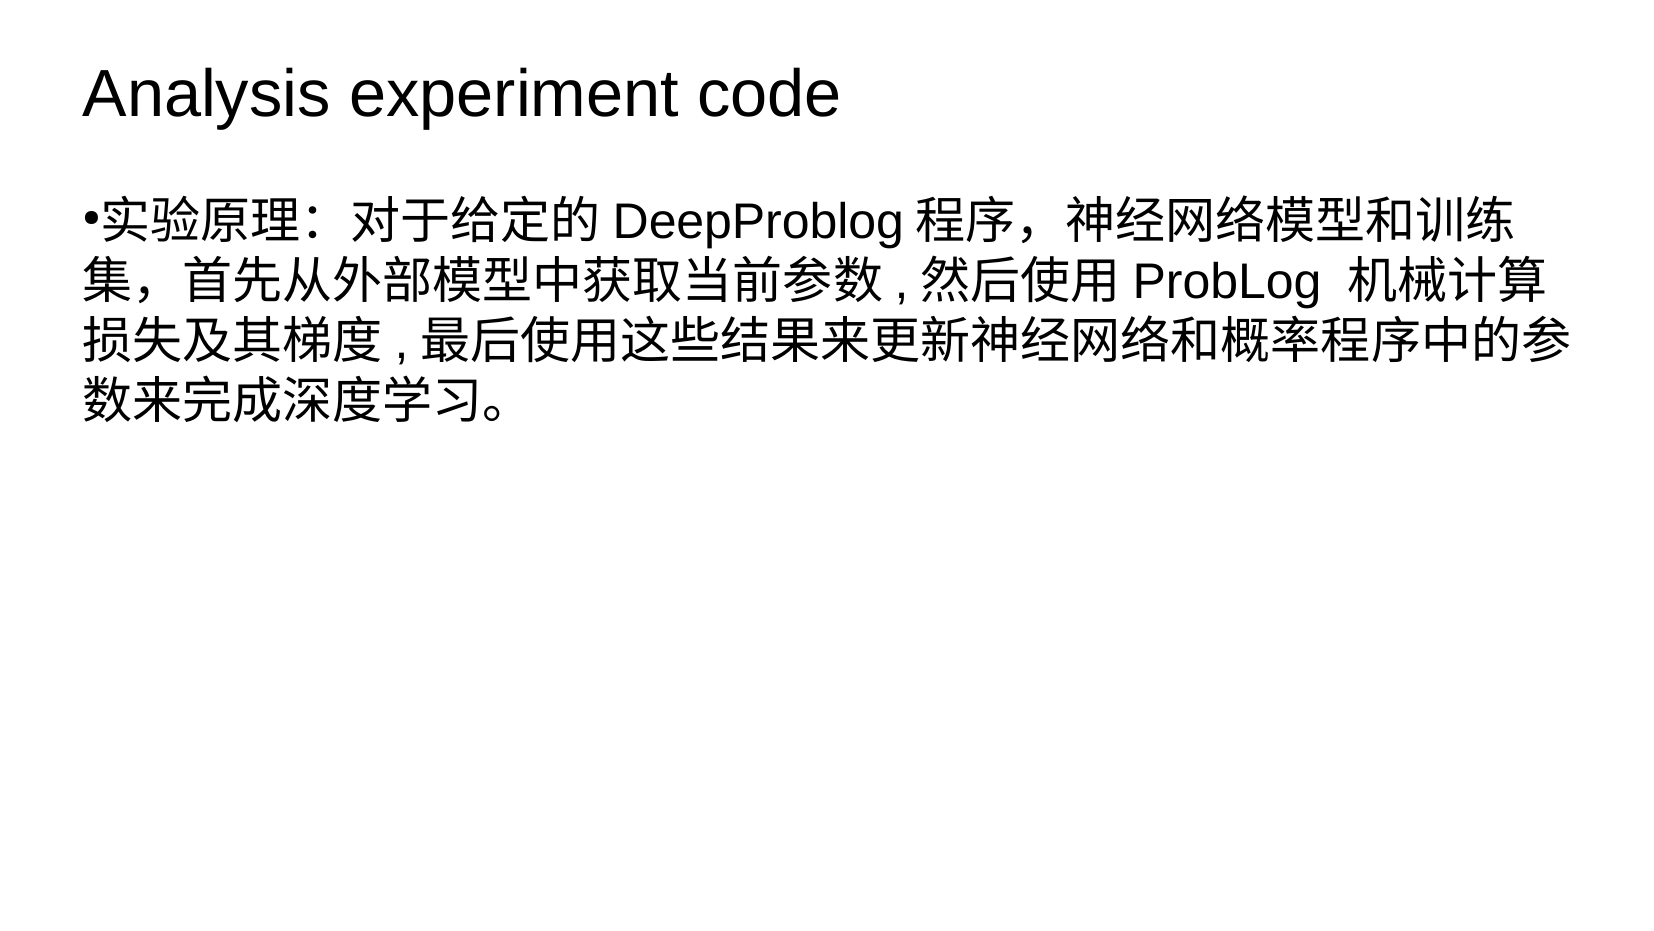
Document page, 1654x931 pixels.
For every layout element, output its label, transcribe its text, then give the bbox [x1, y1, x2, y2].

title Analysis experiment code [82, 37, 1571, 142]
list 实验原理：对于给定的DeepProblog程序，神经网络模型和训练集，首先从外部模型中获取当前参数,然后使用ProbLog 机械计算损失及其梯度,最后使用这些结果来更新神经网络和概率程序中的参数来完成深度学习。 [82, 188, 1571, 758]
